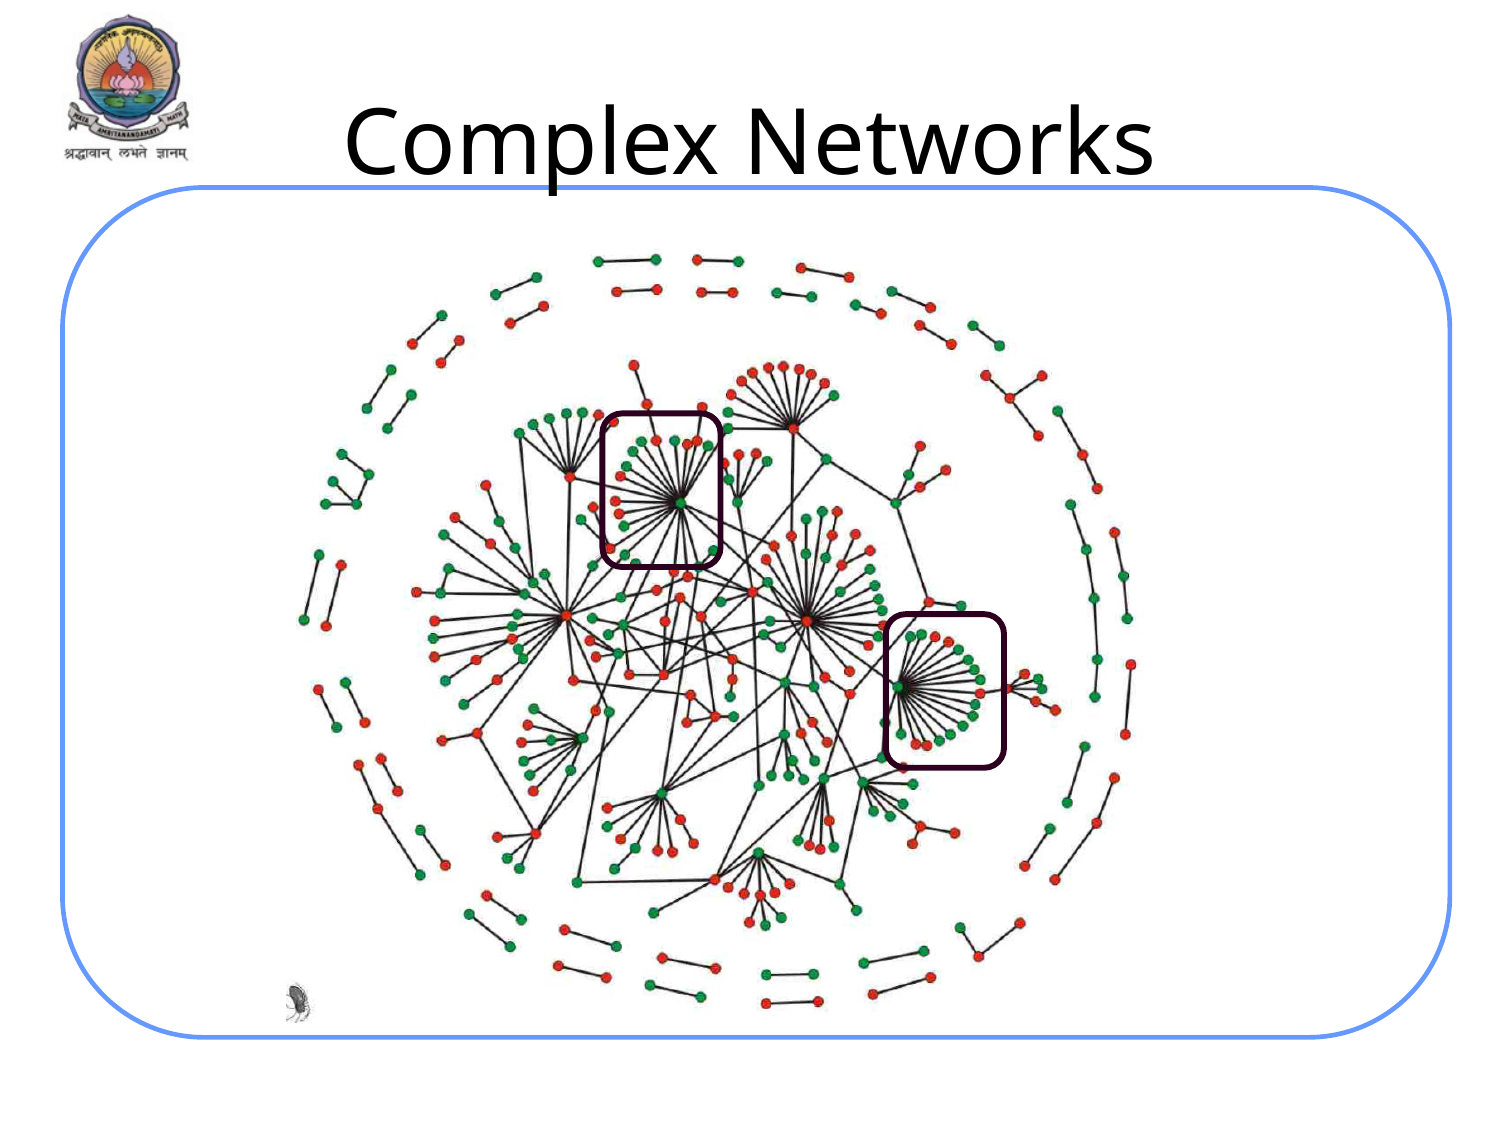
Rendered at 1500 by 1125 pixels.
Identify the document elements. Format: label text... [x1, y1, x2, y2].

picture [285, 229, 1145, 1028]
title Complex Networks [75, 44, 1426, 233]
picture [62, 12, 193, 163]
